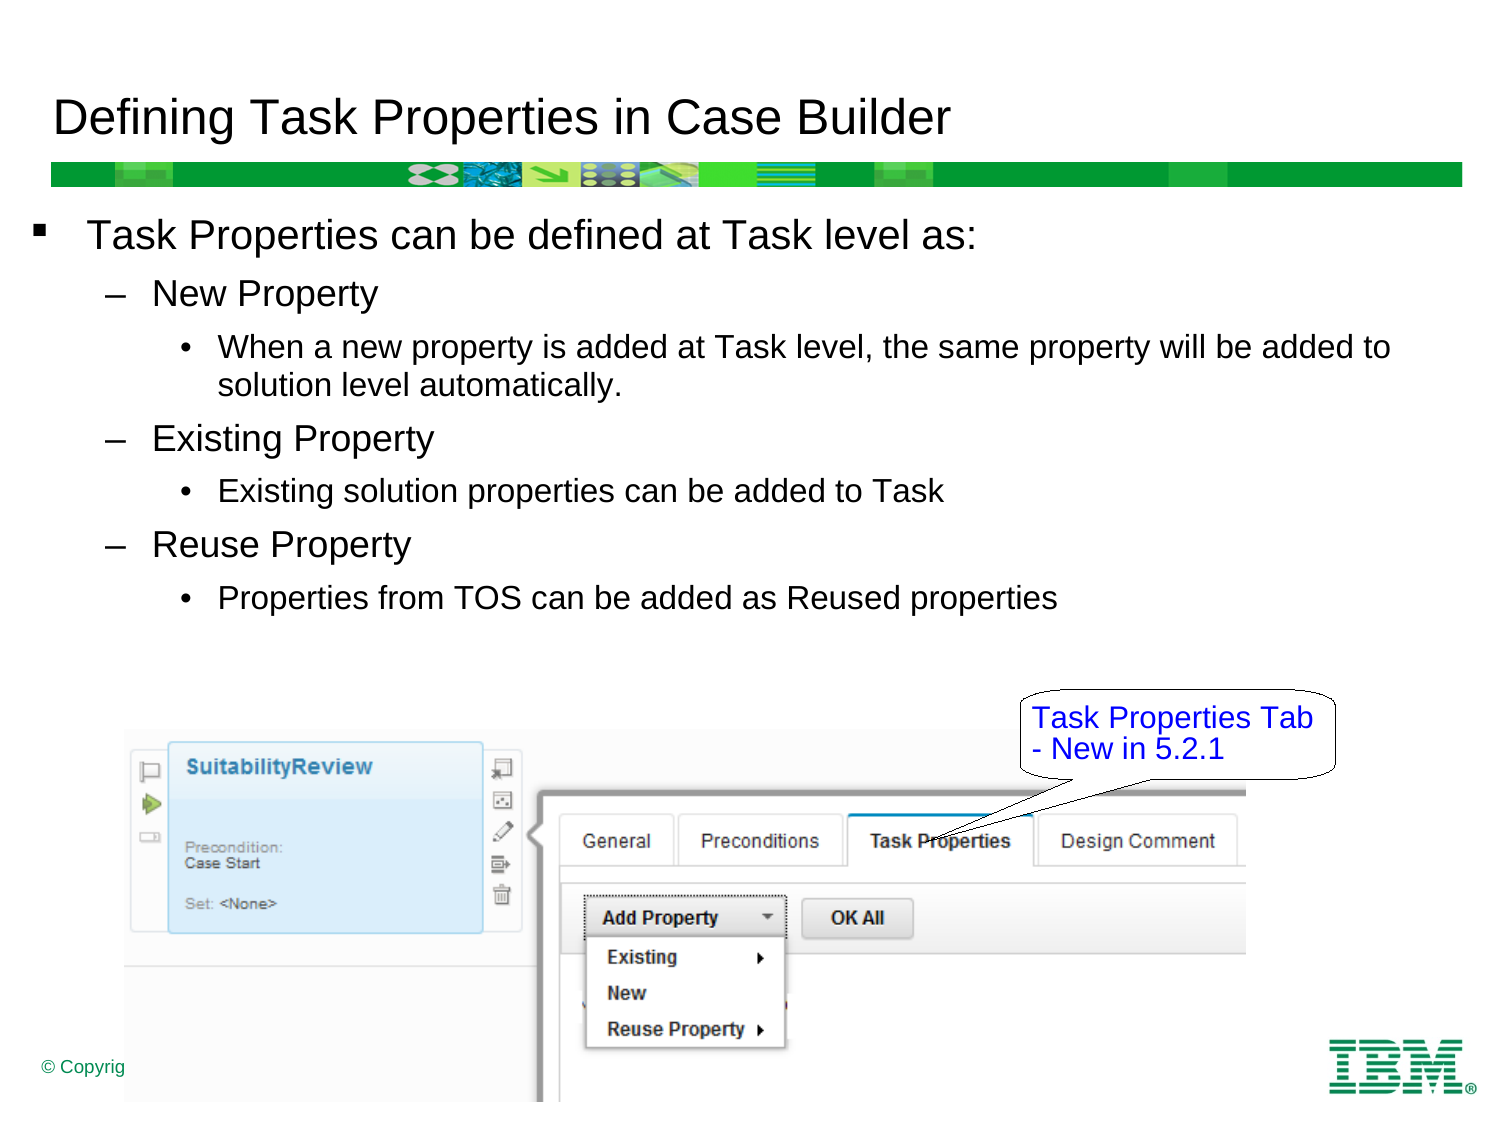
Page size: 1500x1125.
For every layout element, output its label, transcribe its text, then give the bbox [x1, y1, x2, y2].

picture [1327, 1037, 1479, 1096]
text_box Task Properties Tab - New in 5.2.1 [925, 689, 1336, 843]
picture [124, 729, 1246, 1102]
title Defining Task Properties in Case Builder [37, 45, 1388, 188]
list Task Properties can be defined at Task level as: New Property When a new property is added at Task level, the same property will be added to solution level automatically. Existing Property Existing solution properties can be added to Task Reuse Property Properties from TOS can be added as Reused properties [30, 210, 1441, 968]
picture [50, 161, 1463, 189]
